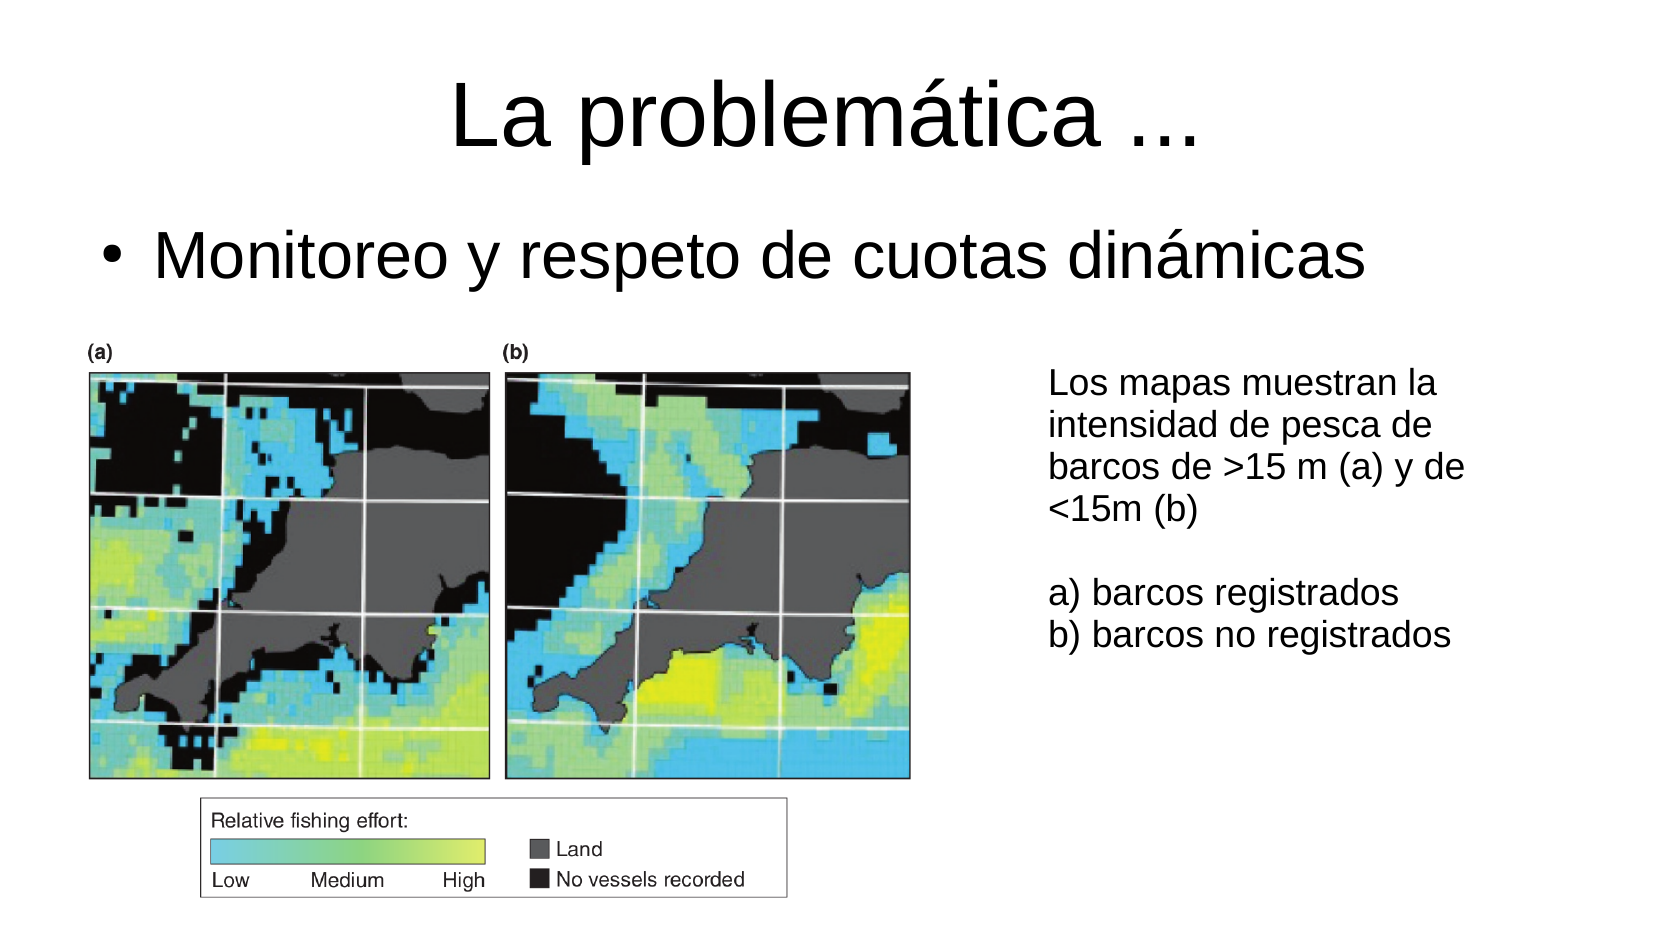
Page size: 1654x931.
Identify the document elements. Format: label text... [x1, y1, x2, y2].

text_box Los mapas muestran la intensidad de pesca de barcos de >15 m (a) y de <15m (b) a) barcos registrados b) barcos no registrados [1033, 354, 1506, 664]
title La problemática ... [82, 37, 1571, 193]
picture [59, 324, 940, 914]
list Monitoreo y respeto de cuotas dinámicas [82, 217, 1595, 758]
